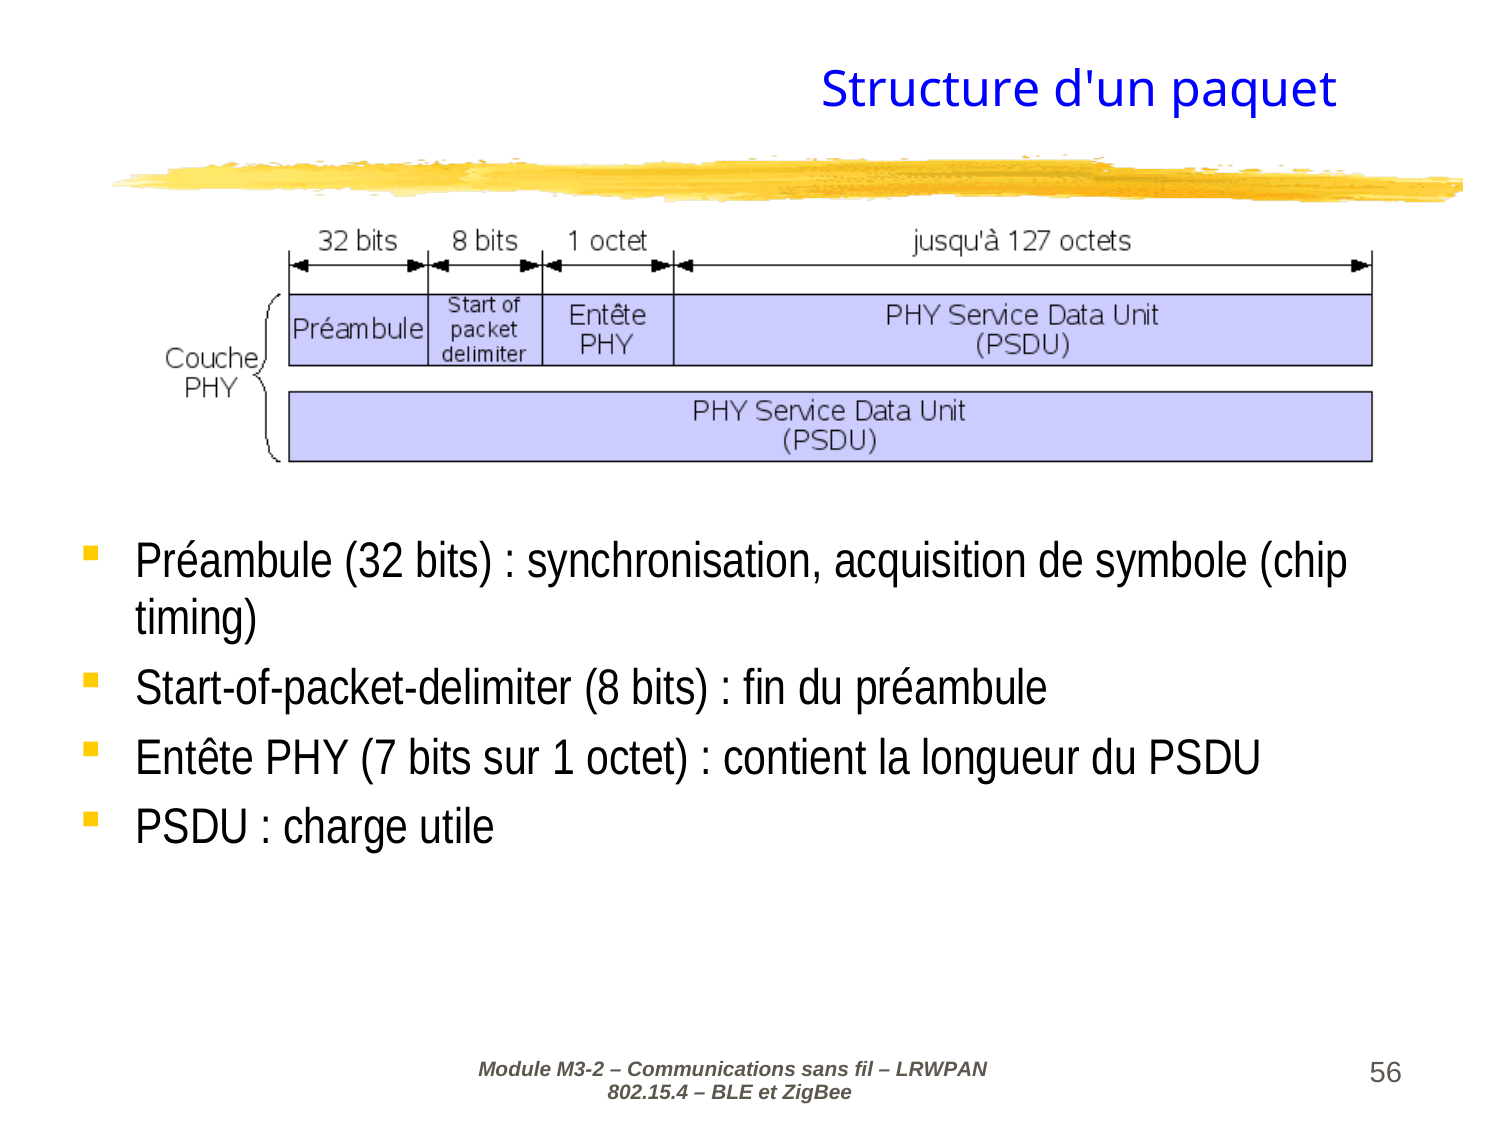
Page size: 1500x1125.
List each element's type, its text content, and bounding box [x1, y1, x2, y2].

list Préambule (32 bits) : synchronisation, acquisition de symbole (chip timing) Start-of-packet-delimiter (8 bits) : fin du préambule Entête PHY (7 bits sur 1 octet) : contient la longueur du PSDU PSDU : charge utile [79, 530, 1422, 857]
title Structure d'un paquet [62, 37, 1338, 138]
picture [112, 149, 1463, 213]
picture [148, 226, 1387, 464]
